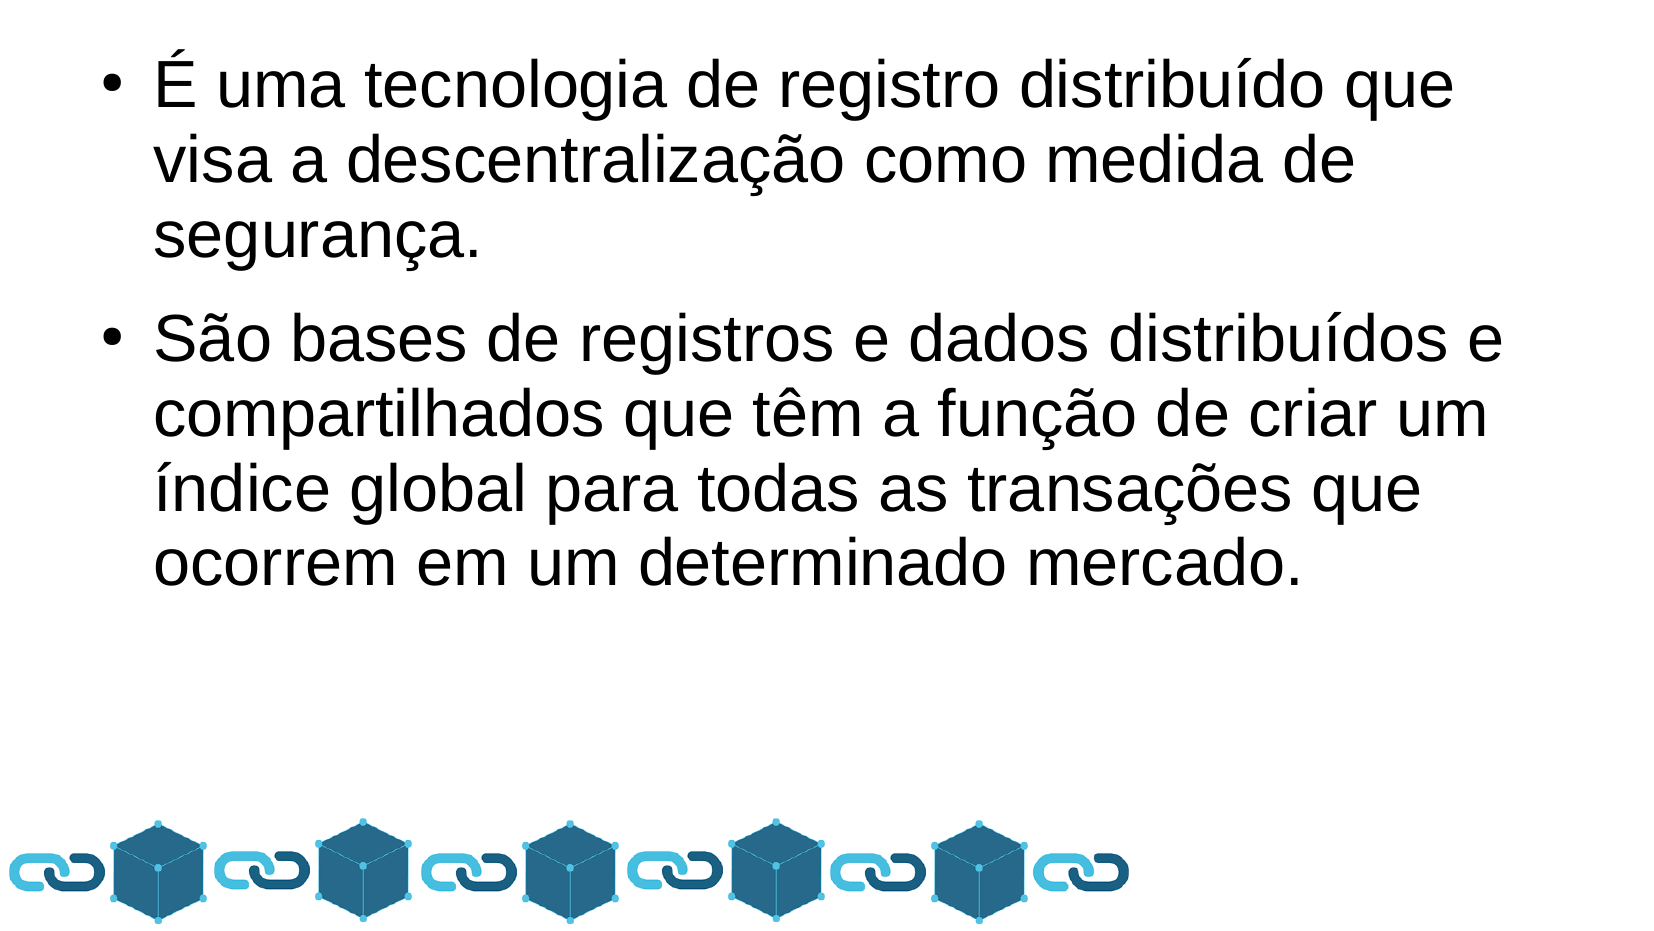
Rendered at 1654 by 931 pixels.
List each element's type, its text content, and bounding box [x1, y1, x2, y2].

list É uma tecnologia de registro distribuído que visa a descentralização como medida de segurança. São bases de registros e dados distribuídos e compartilhados que têm a função de criar um índice global para todas as transações que ocorrem em um determinado mercado. [82, 47, 1571, 886]
picture [4, 814, 1134, 928]
